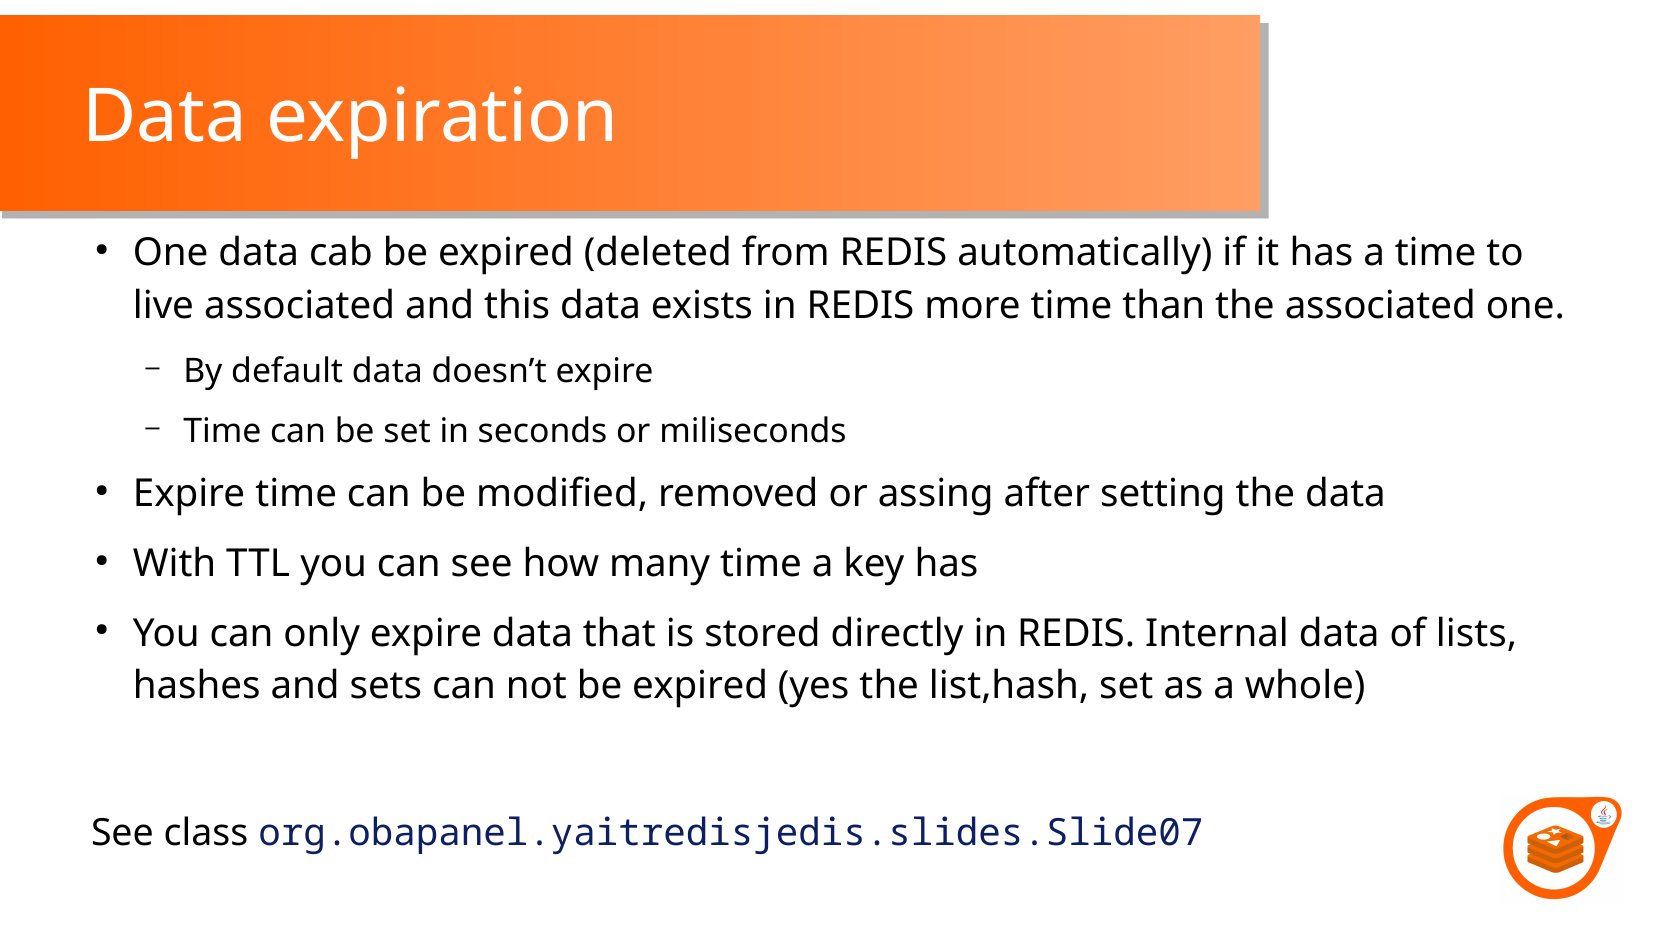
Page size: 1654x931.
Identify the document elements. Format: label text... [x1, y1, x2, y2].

picture [1500, 794, 1625, 903]
title Data expiration [82, 35, 1235, 189]
text_box See class org.obapanel.yaitredisjedis.slides.Slide07 [76, 798, 1111, 856]
list One data cab be expired (deleted from REDIS automatically) if it has a time to live associated and this data exists in REDIS more time than the associated one. By default data doesn’t expire Time can be set in seconds or miliseconds Expire time can be modified, removed or assing after setting the data With TTL you can see how many time a key has You can only expire data that is stored directly in REDIS. Internal data of lists, hashes and sets can not be expired (yes the list,hash, set as a whole) [82, 224, 1571, 764]
